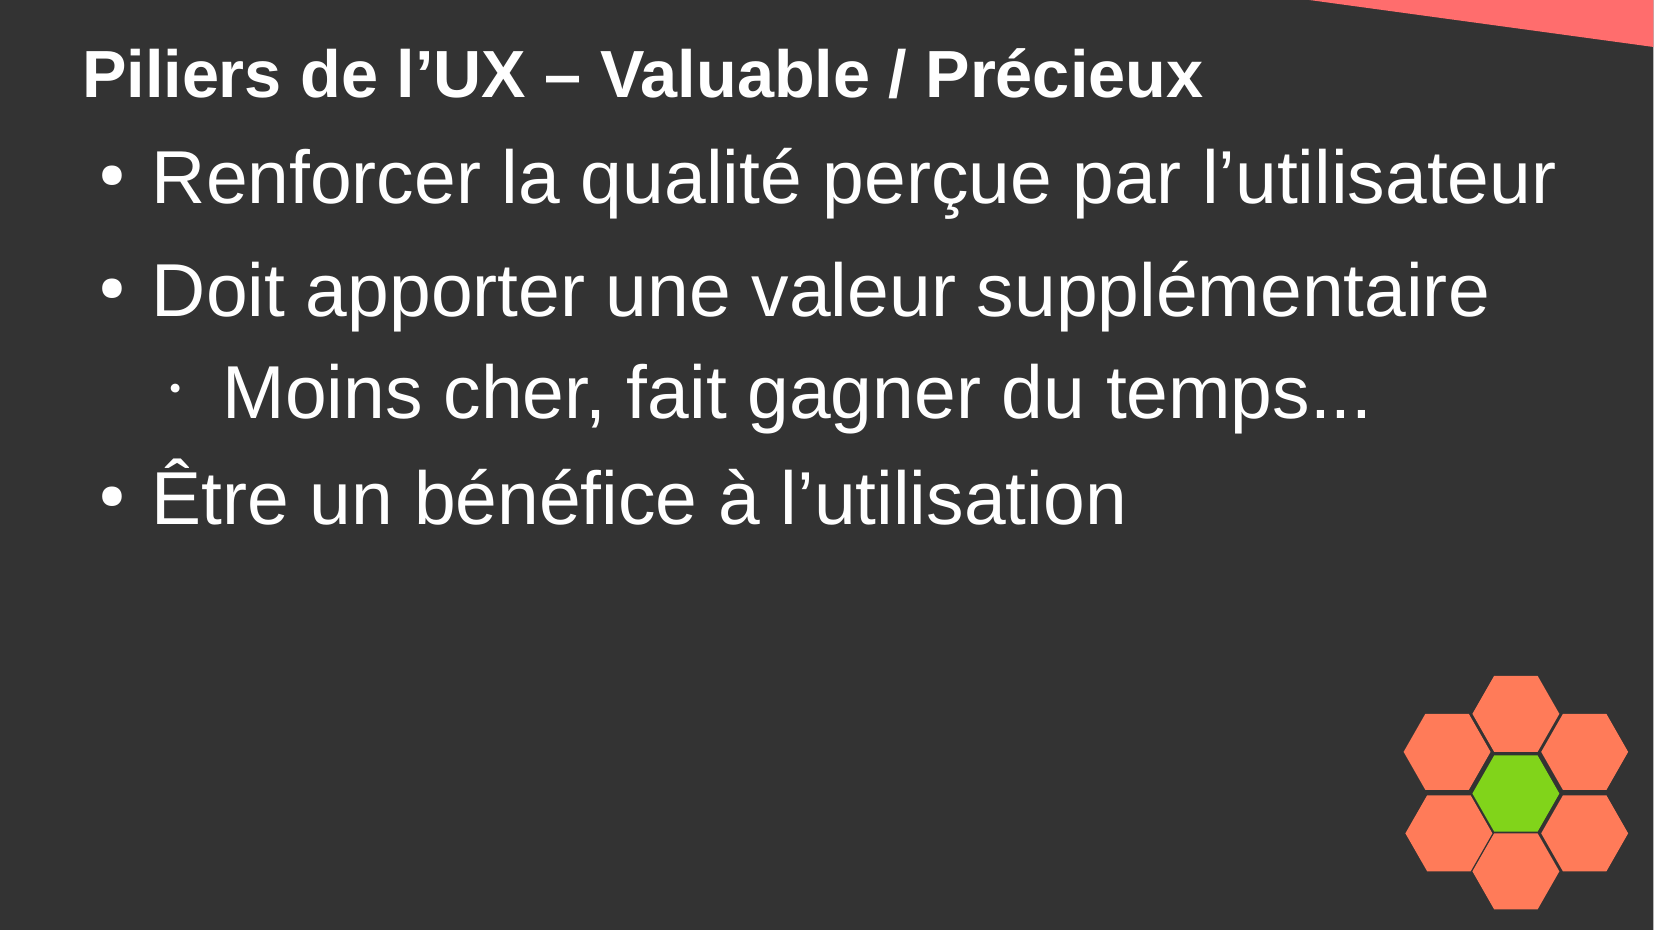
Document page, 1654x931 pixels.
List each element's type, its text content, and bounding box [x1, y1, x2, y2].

text_box [1405, 755, 1560, 910]
list Renforcer la qualité perçue par l’utilisateur Doit apporter une valeur supplémentaire Moins cher, fait gagner du temps... Être un bénéfice à l’utilisation [80, 135, 1620, 827]
title Piliers de l’UX – Valuable / Précieux [82, 37, 1571, 114]
text_box [1541, 795, 1629, 872]
text_box [1541, 713, 1629, 790]
text_box [1472, 675, 1560, 752]
text_box [1309, 0, 1654, 48]
text_box [1403, 713, 1491, 790]
